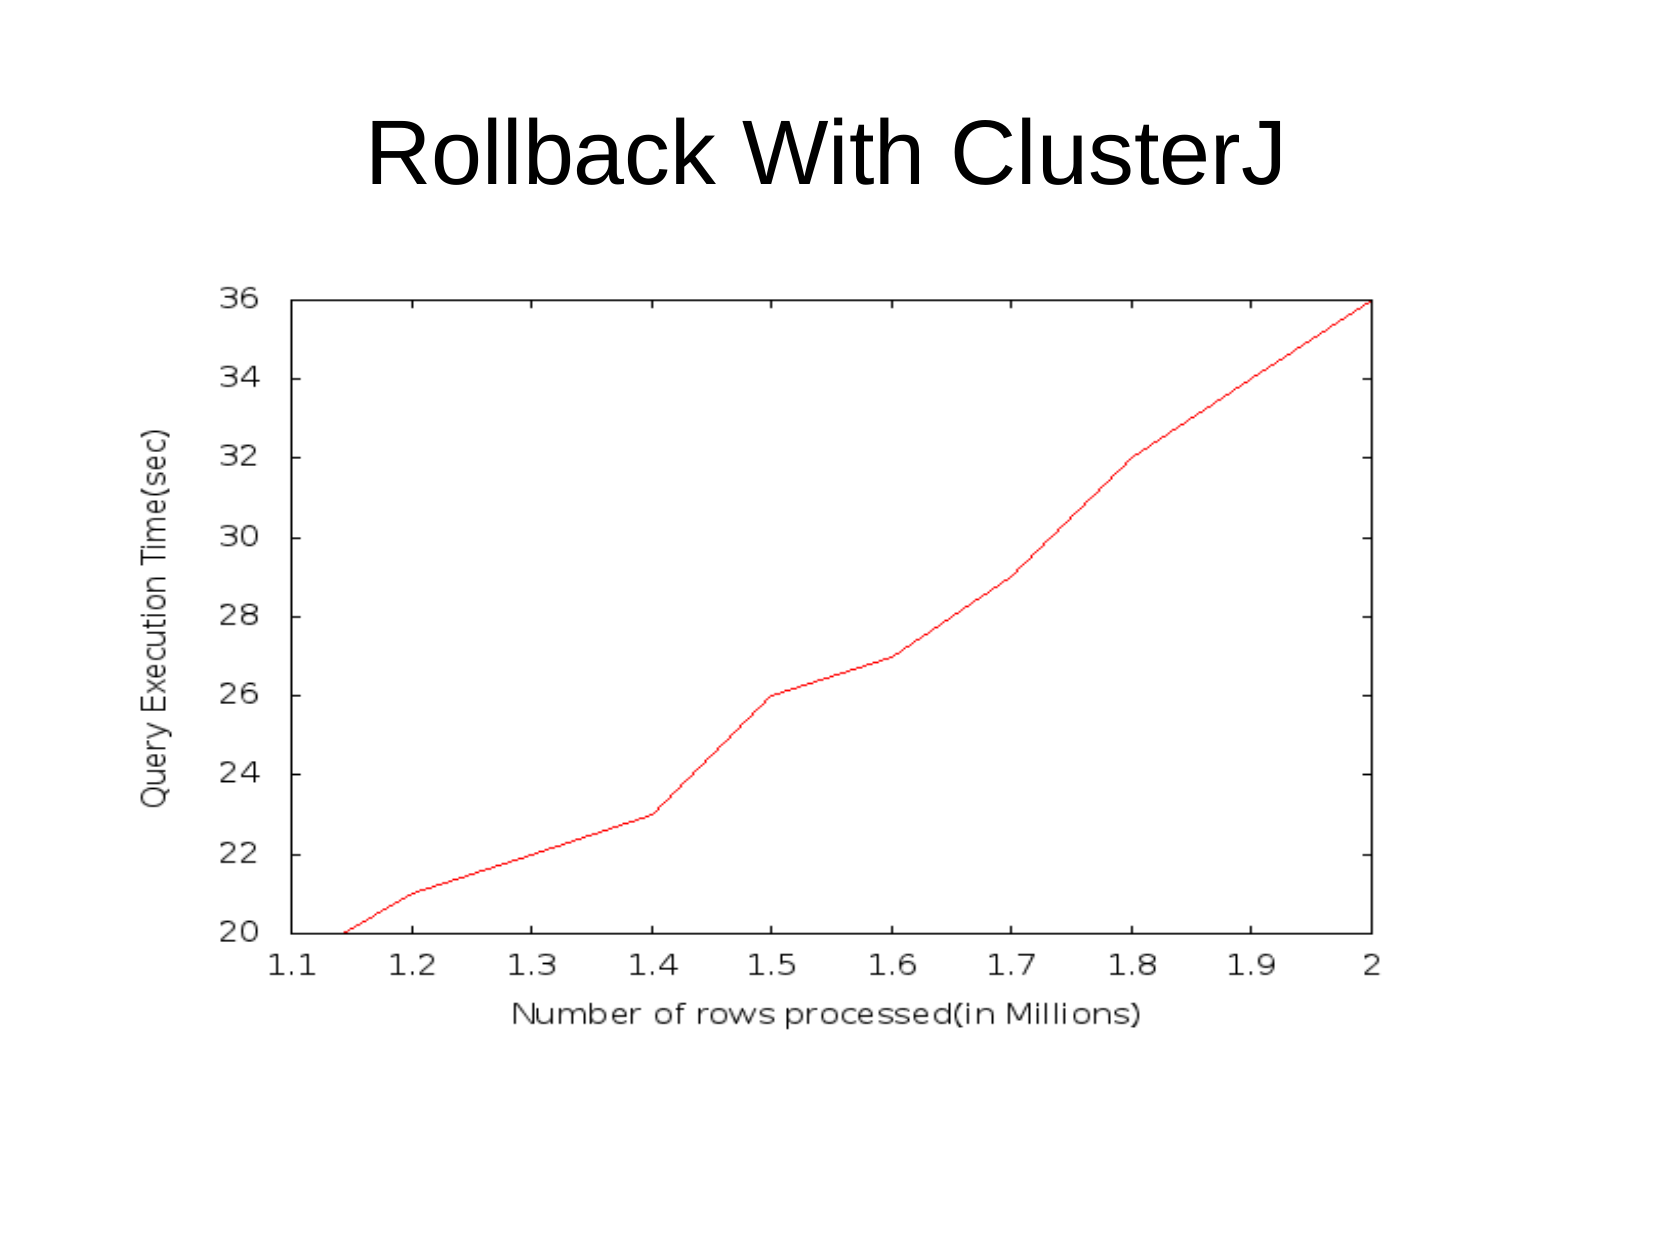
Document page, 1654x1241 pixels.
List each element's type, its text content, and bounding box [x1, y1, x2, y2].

title Rollback With ClusterJ [82, 49, 1571, 257]
picture [129, 200, 1441, 1040]
